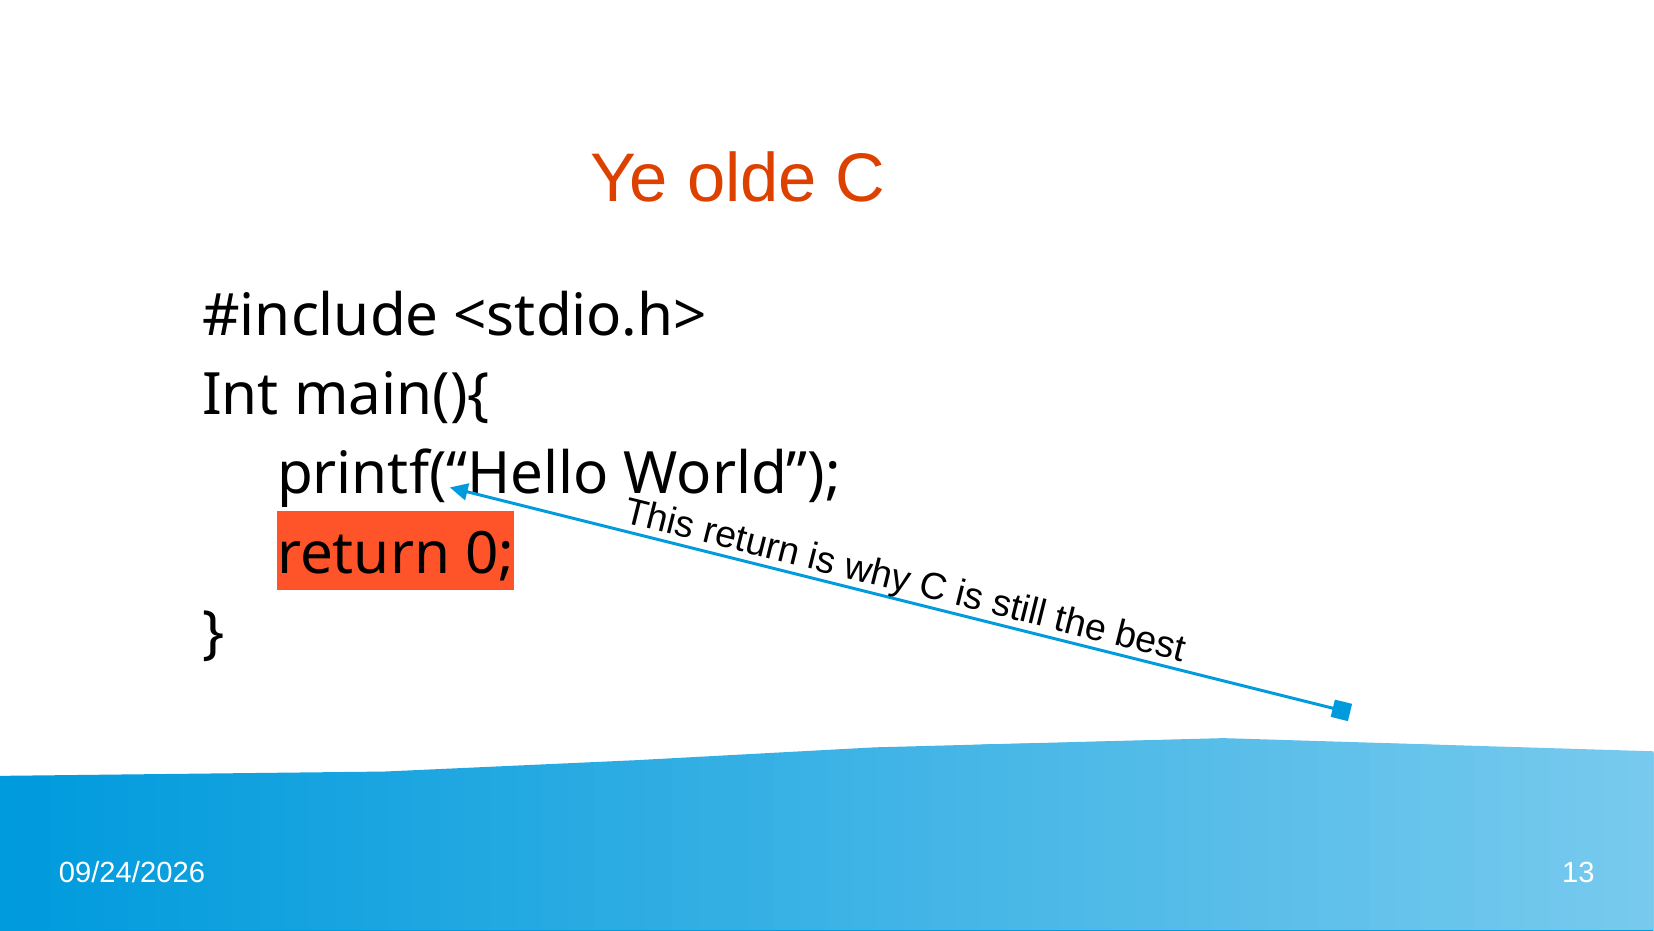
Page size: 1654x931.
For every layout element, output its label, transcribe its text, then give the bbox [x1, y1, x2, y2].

title Ye olde C [0, 88, 1477, 266]
text_box #include <stdio.h> Int main(){ printf(“Hello World”); return 0; } [187, 265, 1276, 573]
